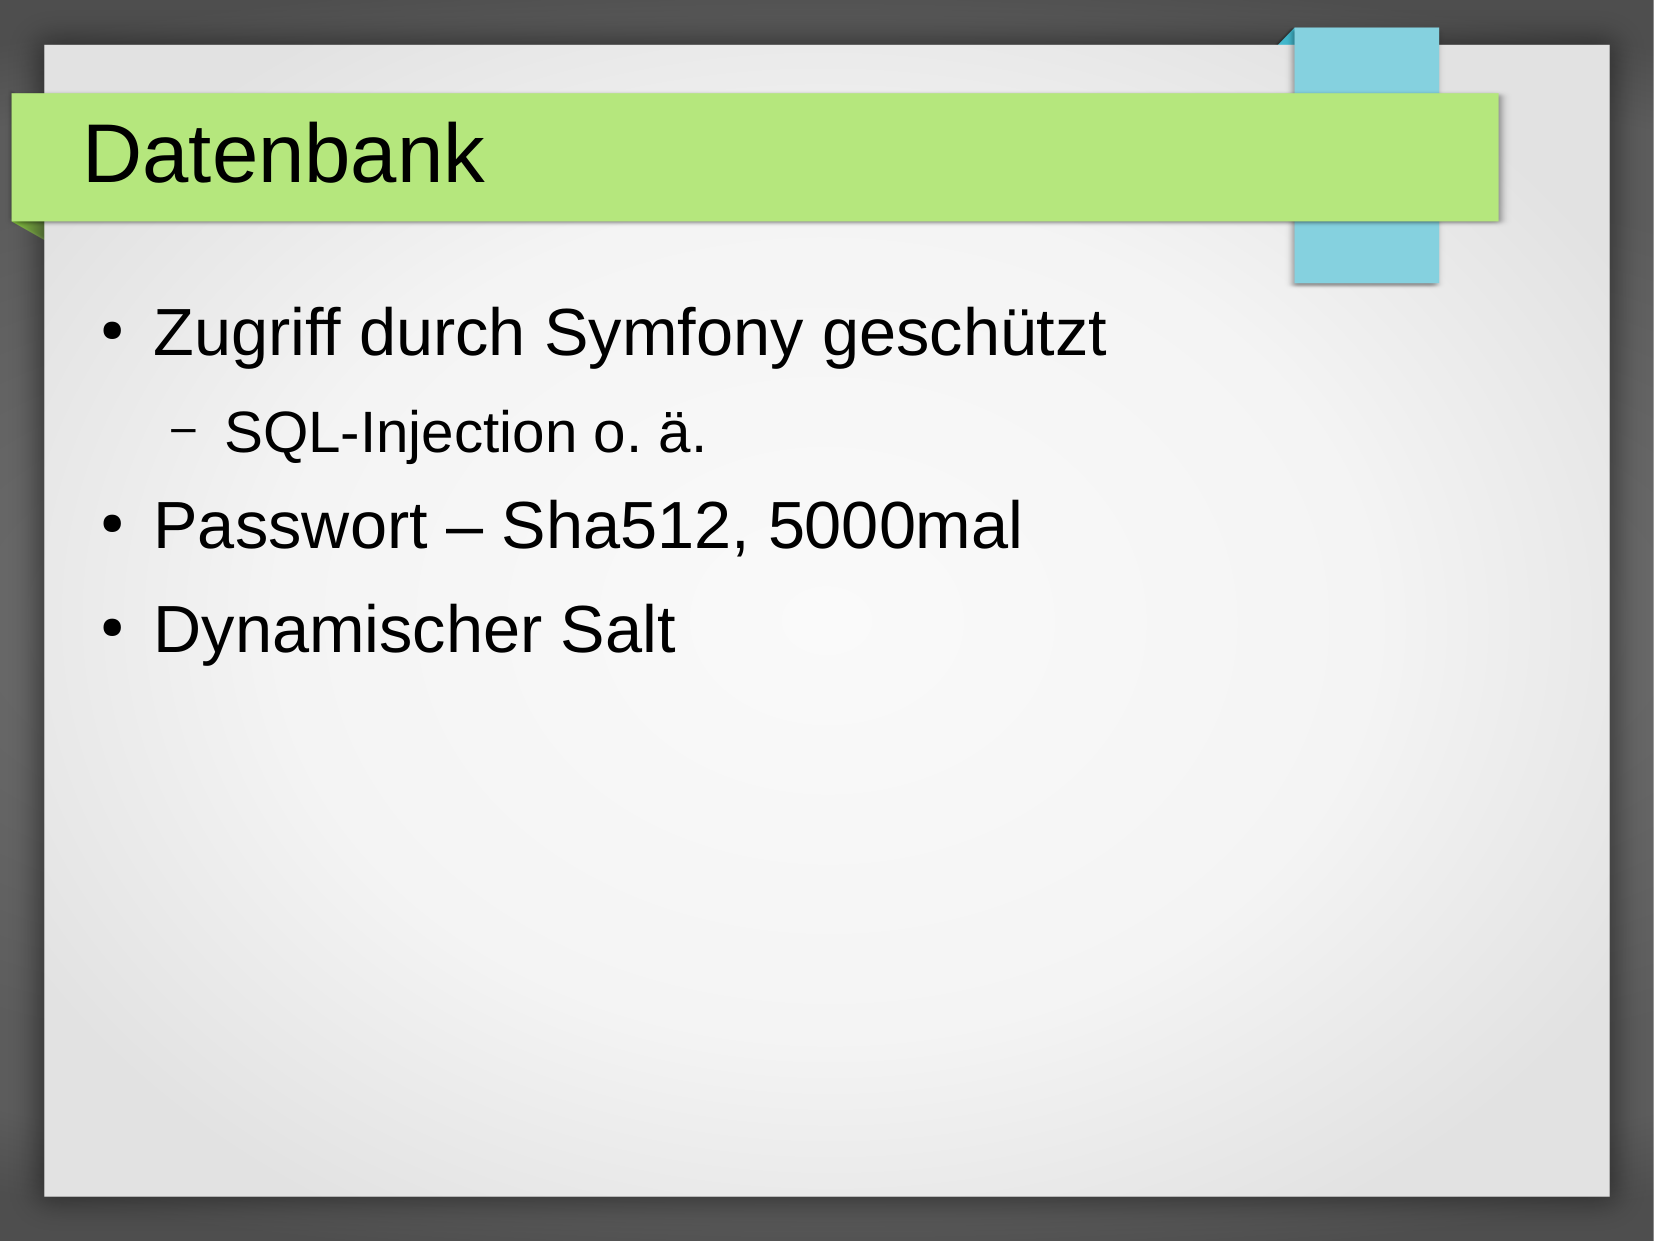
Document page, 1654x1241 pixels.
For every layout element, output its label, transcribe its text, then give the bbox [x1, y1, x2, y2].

picture [0, 0, 1654, 1241]
list Zugriff durch Symfony geschützt SQL-Injection o. ä. Passwort – Sha512, 5000mal Dynamischer Salt [82, 295, 1571, 1015]
title Datenbank [82, 94, 1441, 213]
